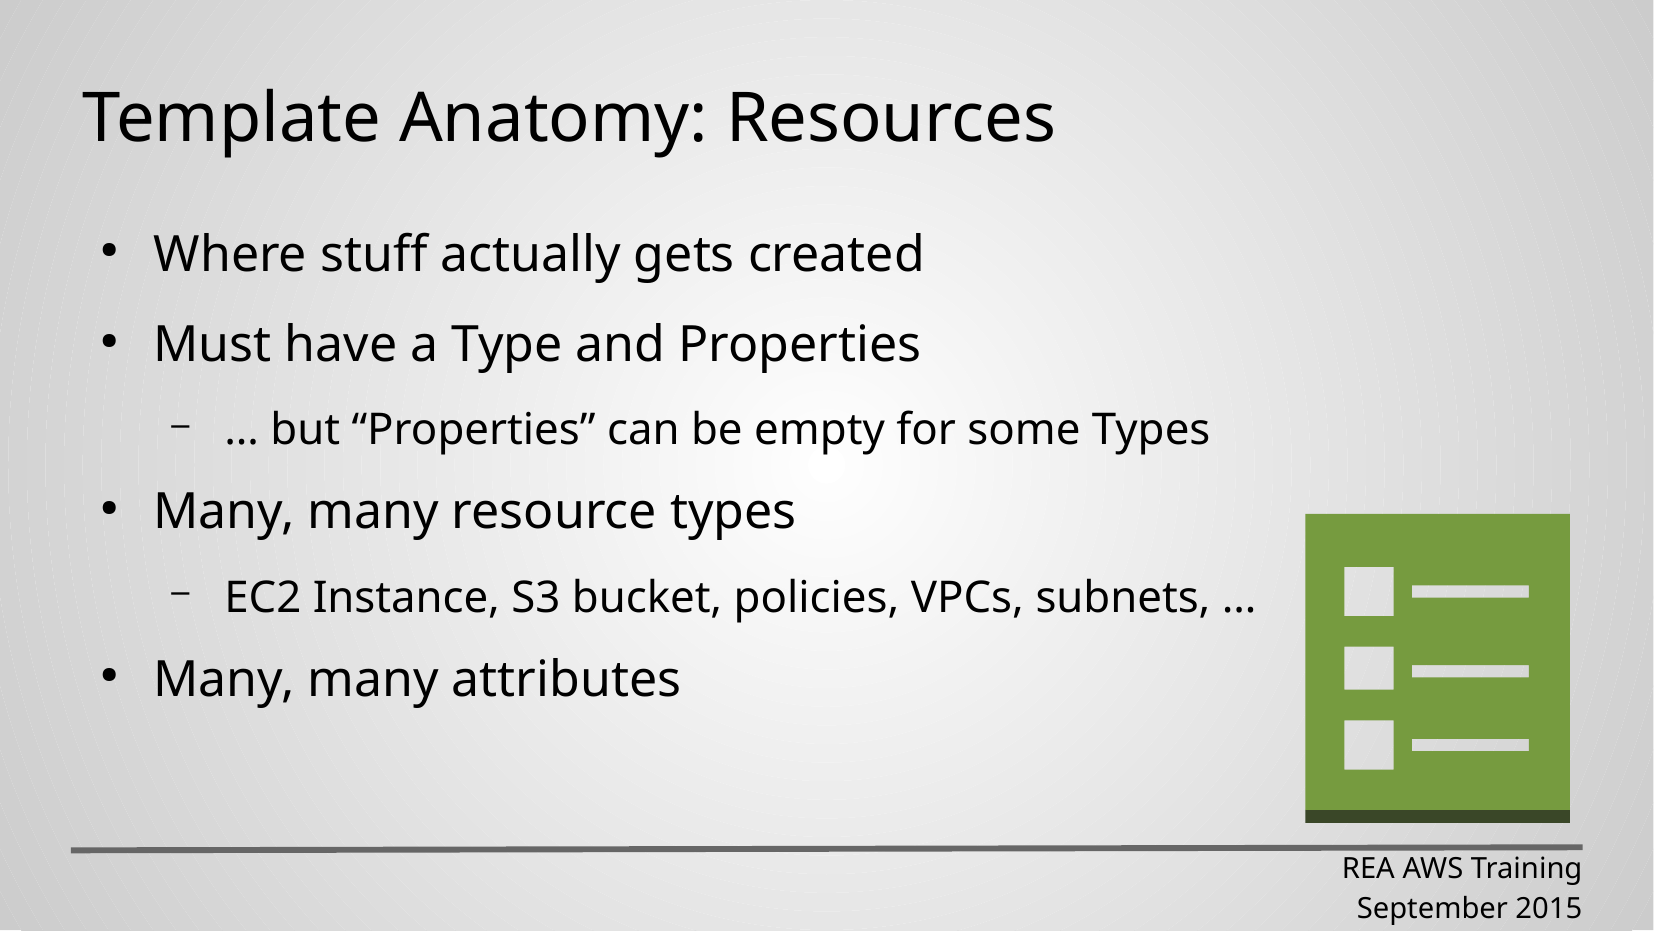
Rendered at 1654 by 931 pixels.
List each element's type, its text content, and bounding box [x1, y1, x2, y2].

list Where stuff actually gets created Must have a Type and Properties … but “Properties” can be empty for some Types Many, many resource types EC2 Instance, S3 bucket, policies, VPCs, subnets, … Many, many attributes [82, 217, 1571, 827]
title Template Anatomy: Resources [82, 36, 1571, 193]
picture [1299, 507, 1571, 827]
